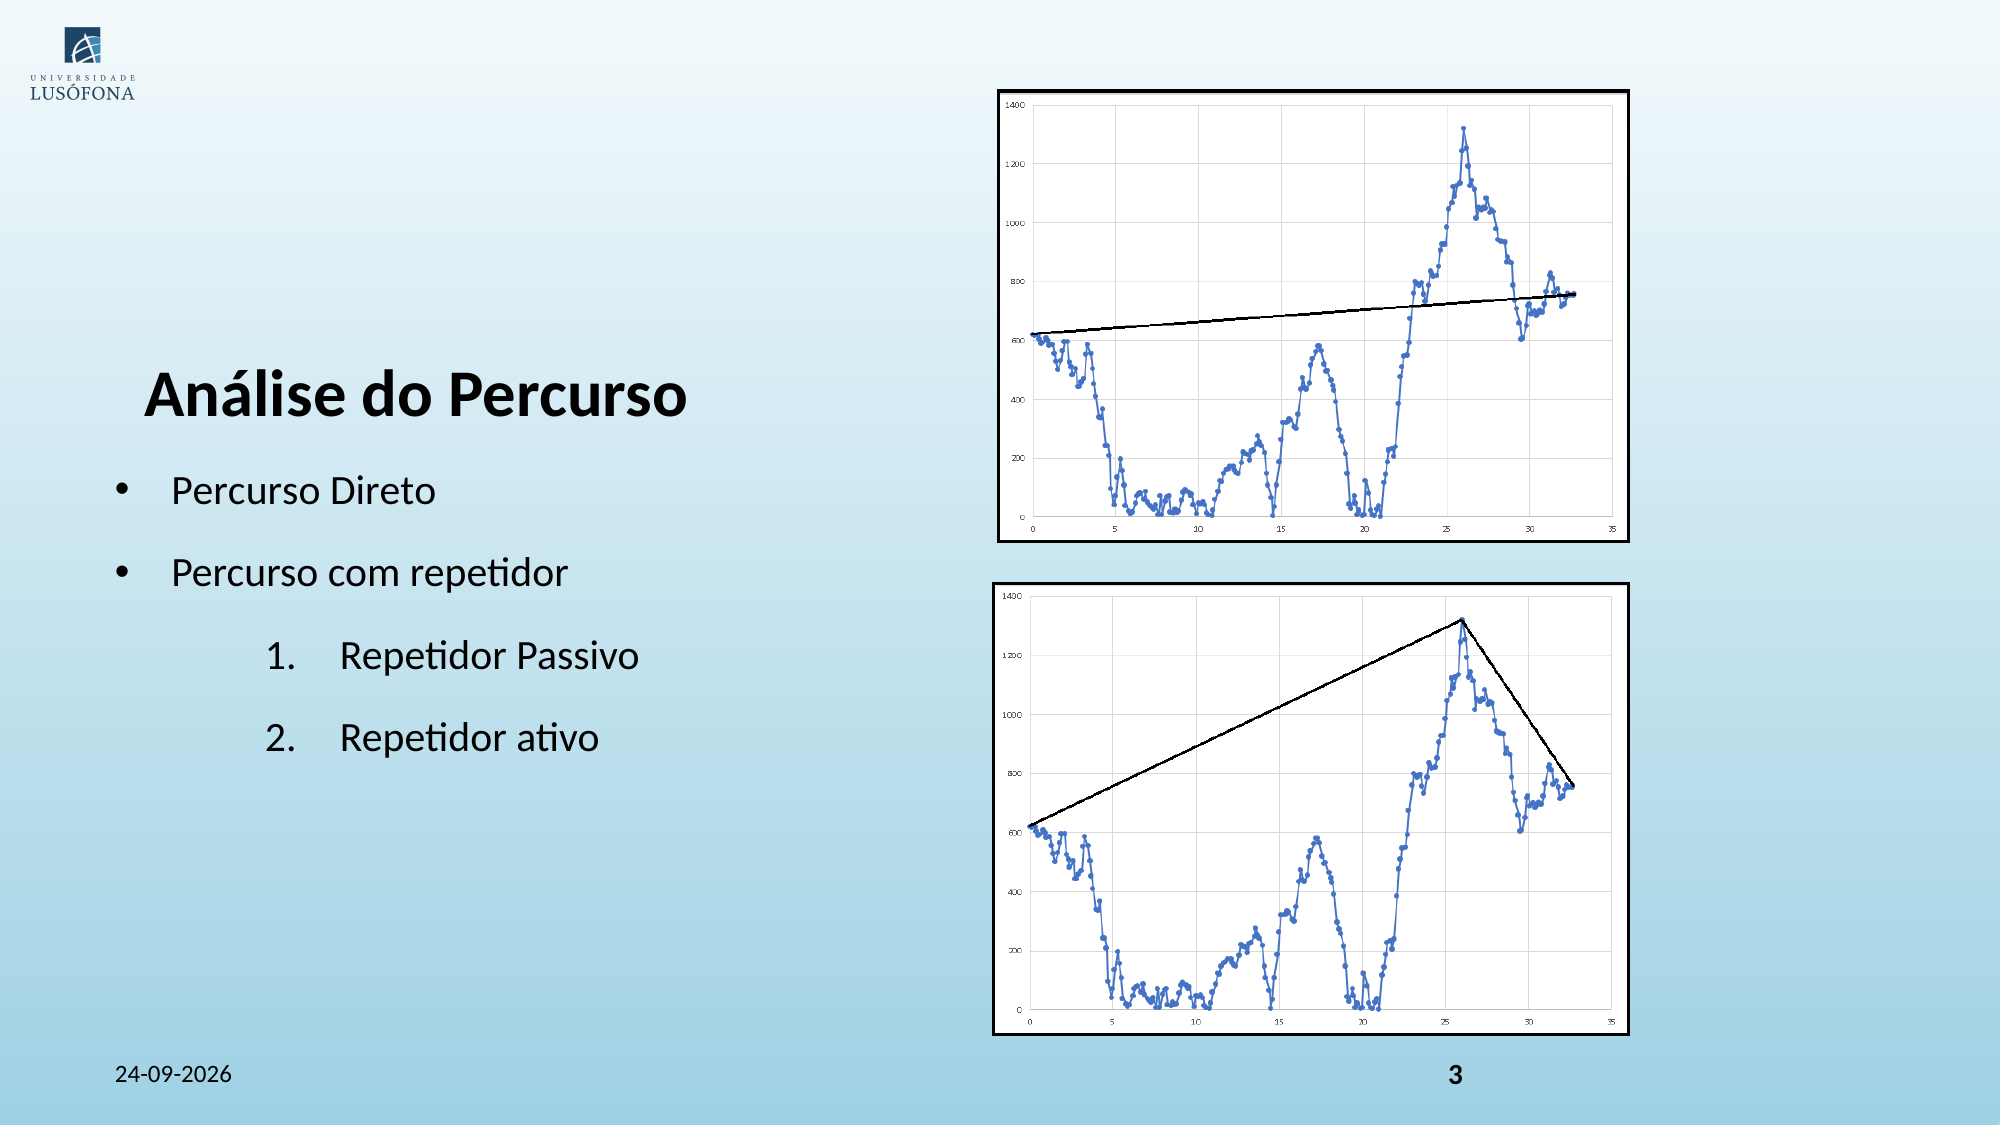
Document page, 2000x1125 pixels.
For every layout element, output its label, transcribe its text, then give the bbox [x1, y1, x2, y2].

text_box Análise do Percurso Percurso Direto Percurso com repetidor Repetidor Passivo Repetidor ativo [99, 351, 734, 799]
text_box [1432, 1042, 1900, 1103]
picture [999, 92, 1628, 541]
picture [19, 19, 145, 108]
text_box 09/06/2023 [99, 1042, 567, 1103]
picture [995, 584, 1628, 1033]
